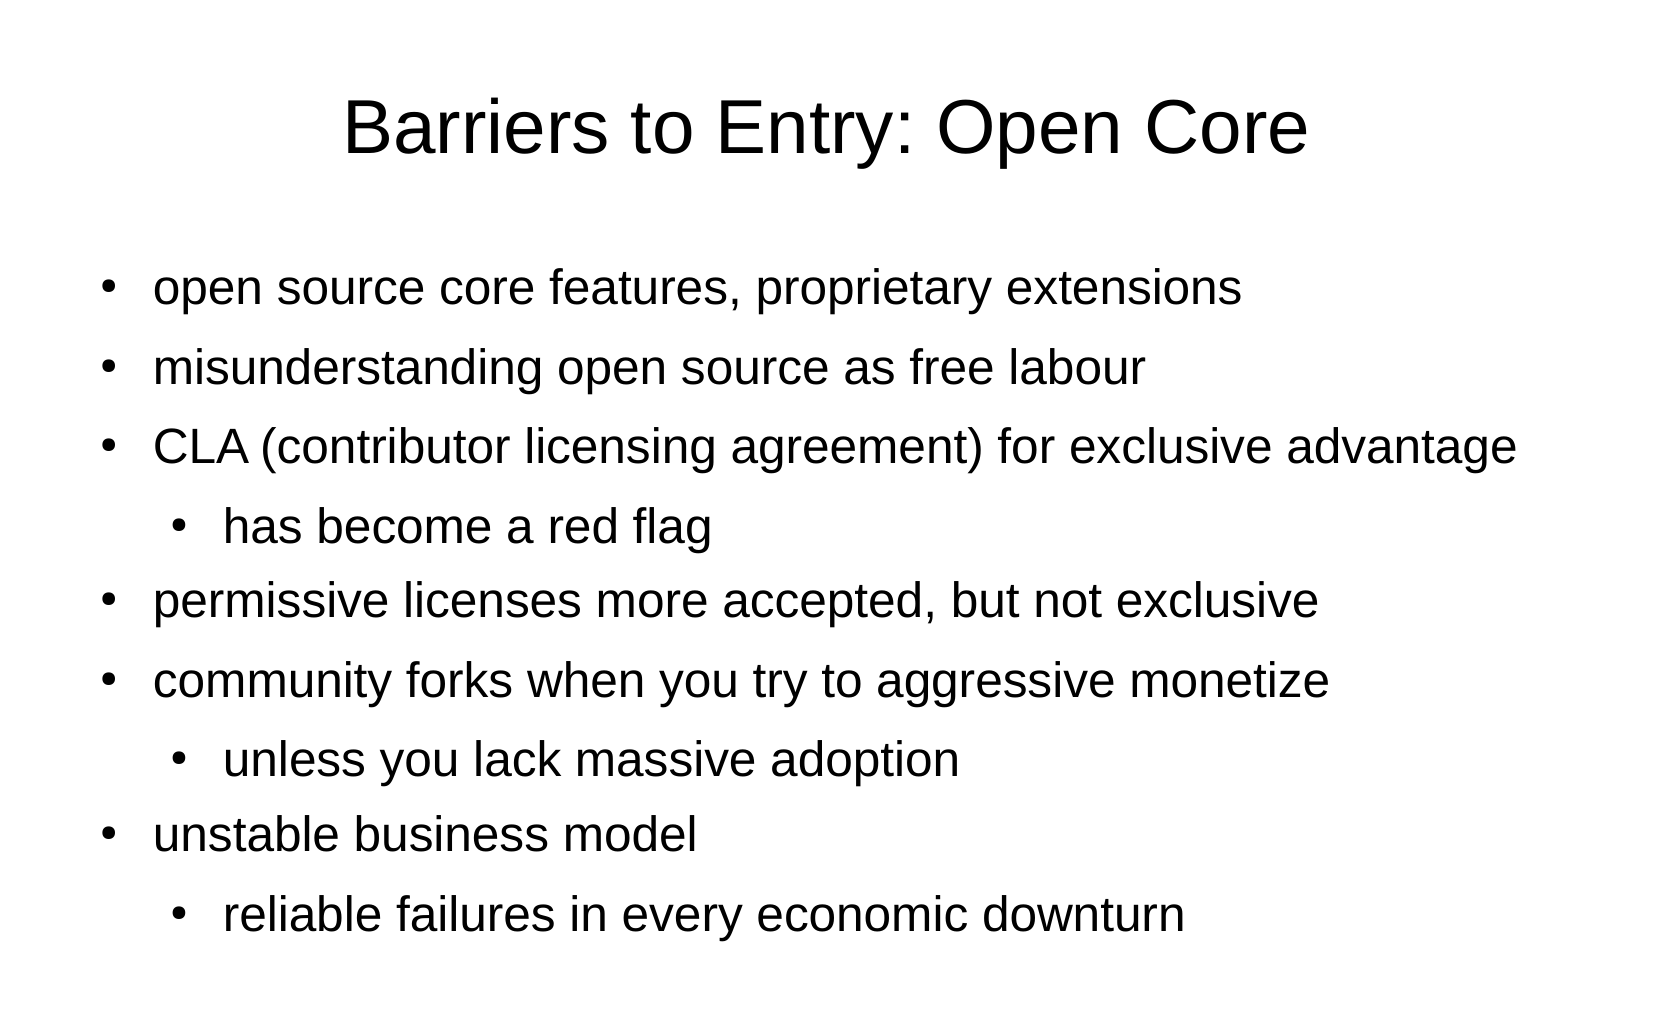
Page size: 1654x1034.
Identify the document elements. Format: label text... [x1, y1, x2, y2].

list open source core features, proprietary extensions misunderstanding open source as free labour CLA (contributor licensing agreement) for exclusive advantage has become a red flag permissive licenses more accepted, but not exclusive community forks when you try to aggressive monetize unless you lack massive adoption unstable business model reliable failures in every economic downturn [82, 259, 1571, 945]
title Barriers to Entry: Open Core [82, 41, 1571, 214]
